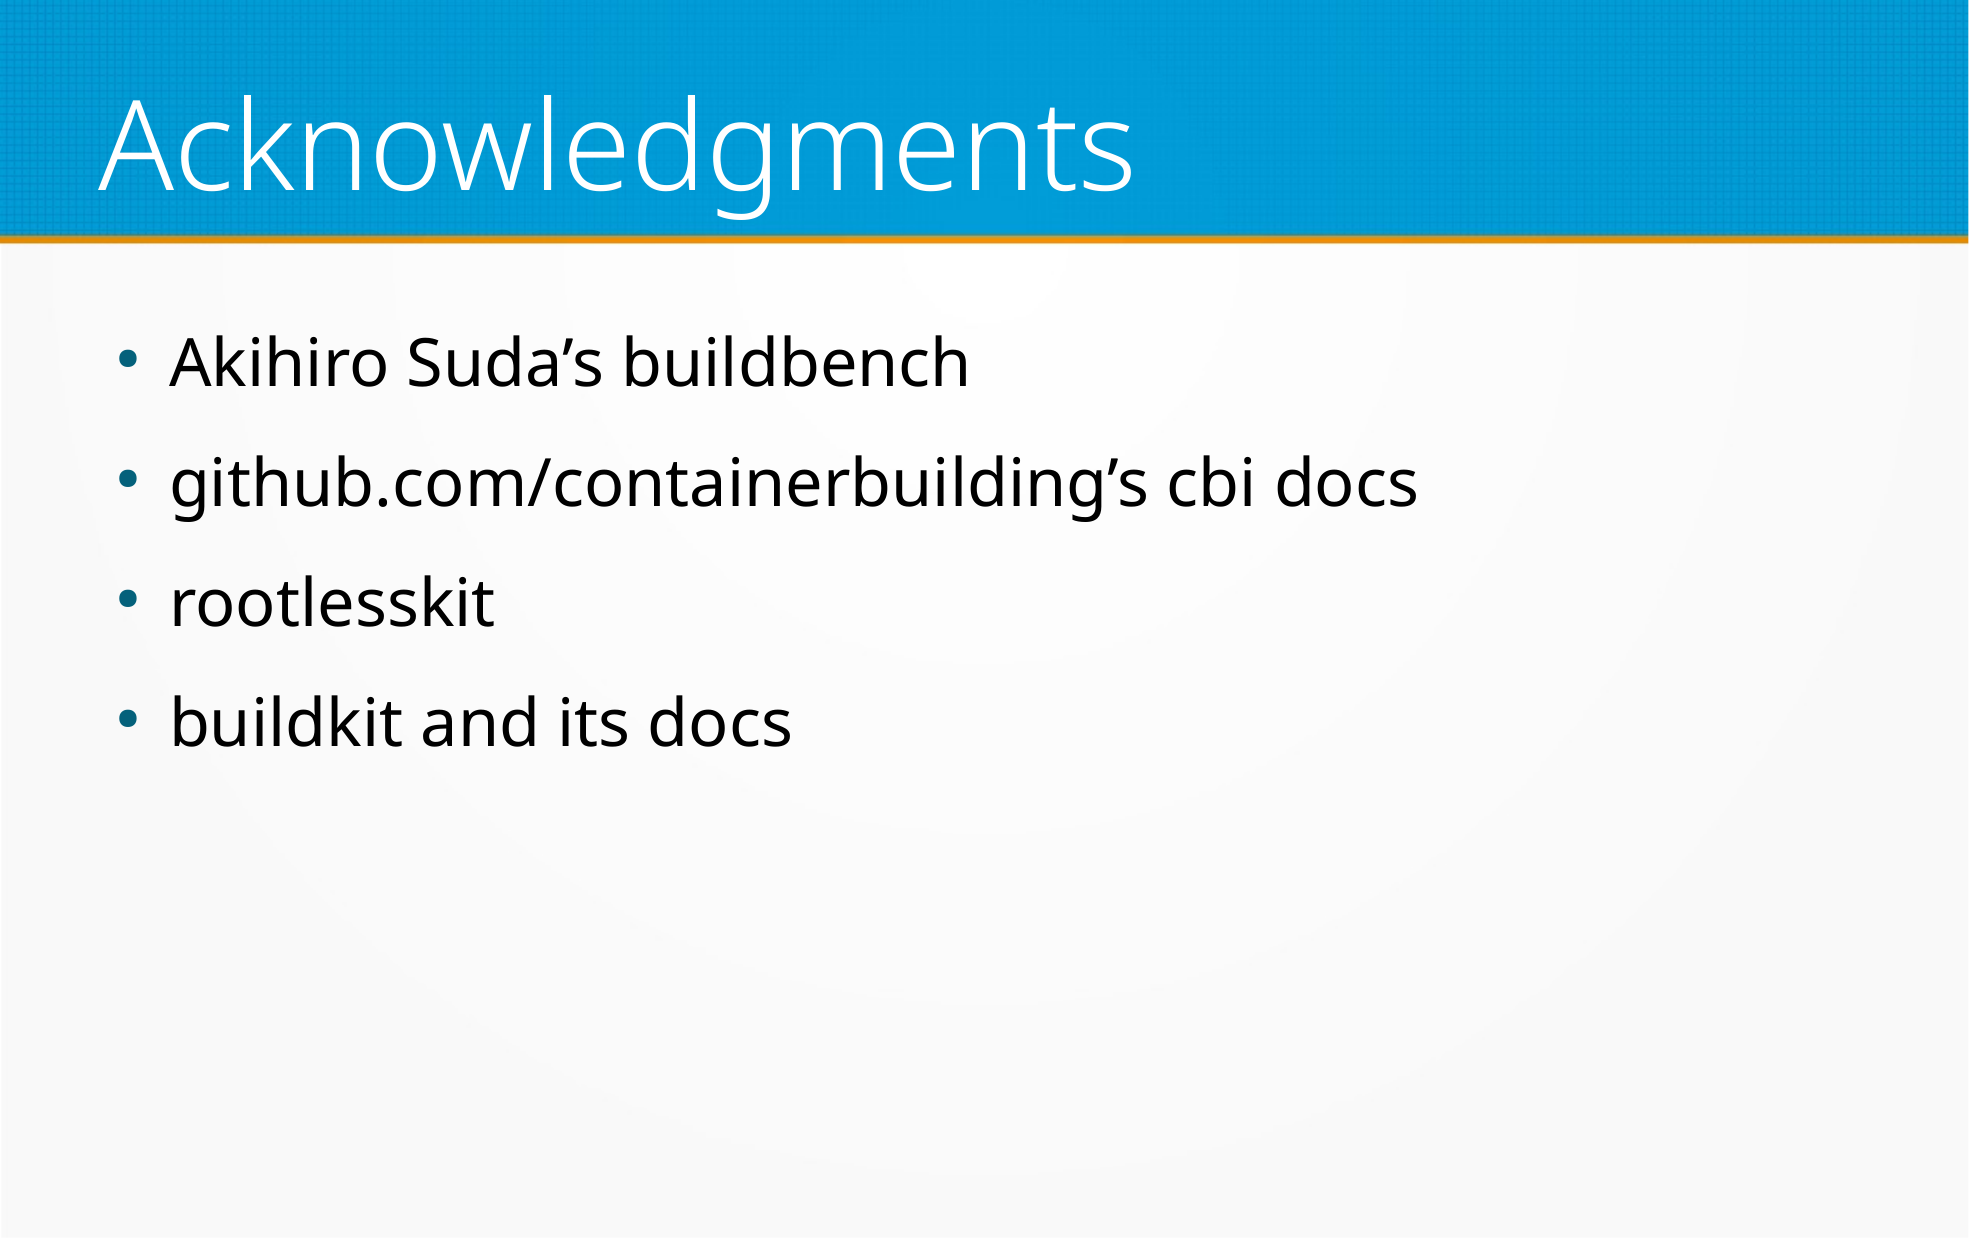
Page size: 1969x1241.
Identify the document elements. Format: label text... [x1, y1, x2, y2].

picture [0, 233, 1969, 1241]
list Akihiro Suda’s buildbench github.com/containerbuilding’s cbi docs rootlesskit buildkit and its docs [98, 315, 1861, 1081]
title Acknowledgments [98, 19, 1870, 227]
